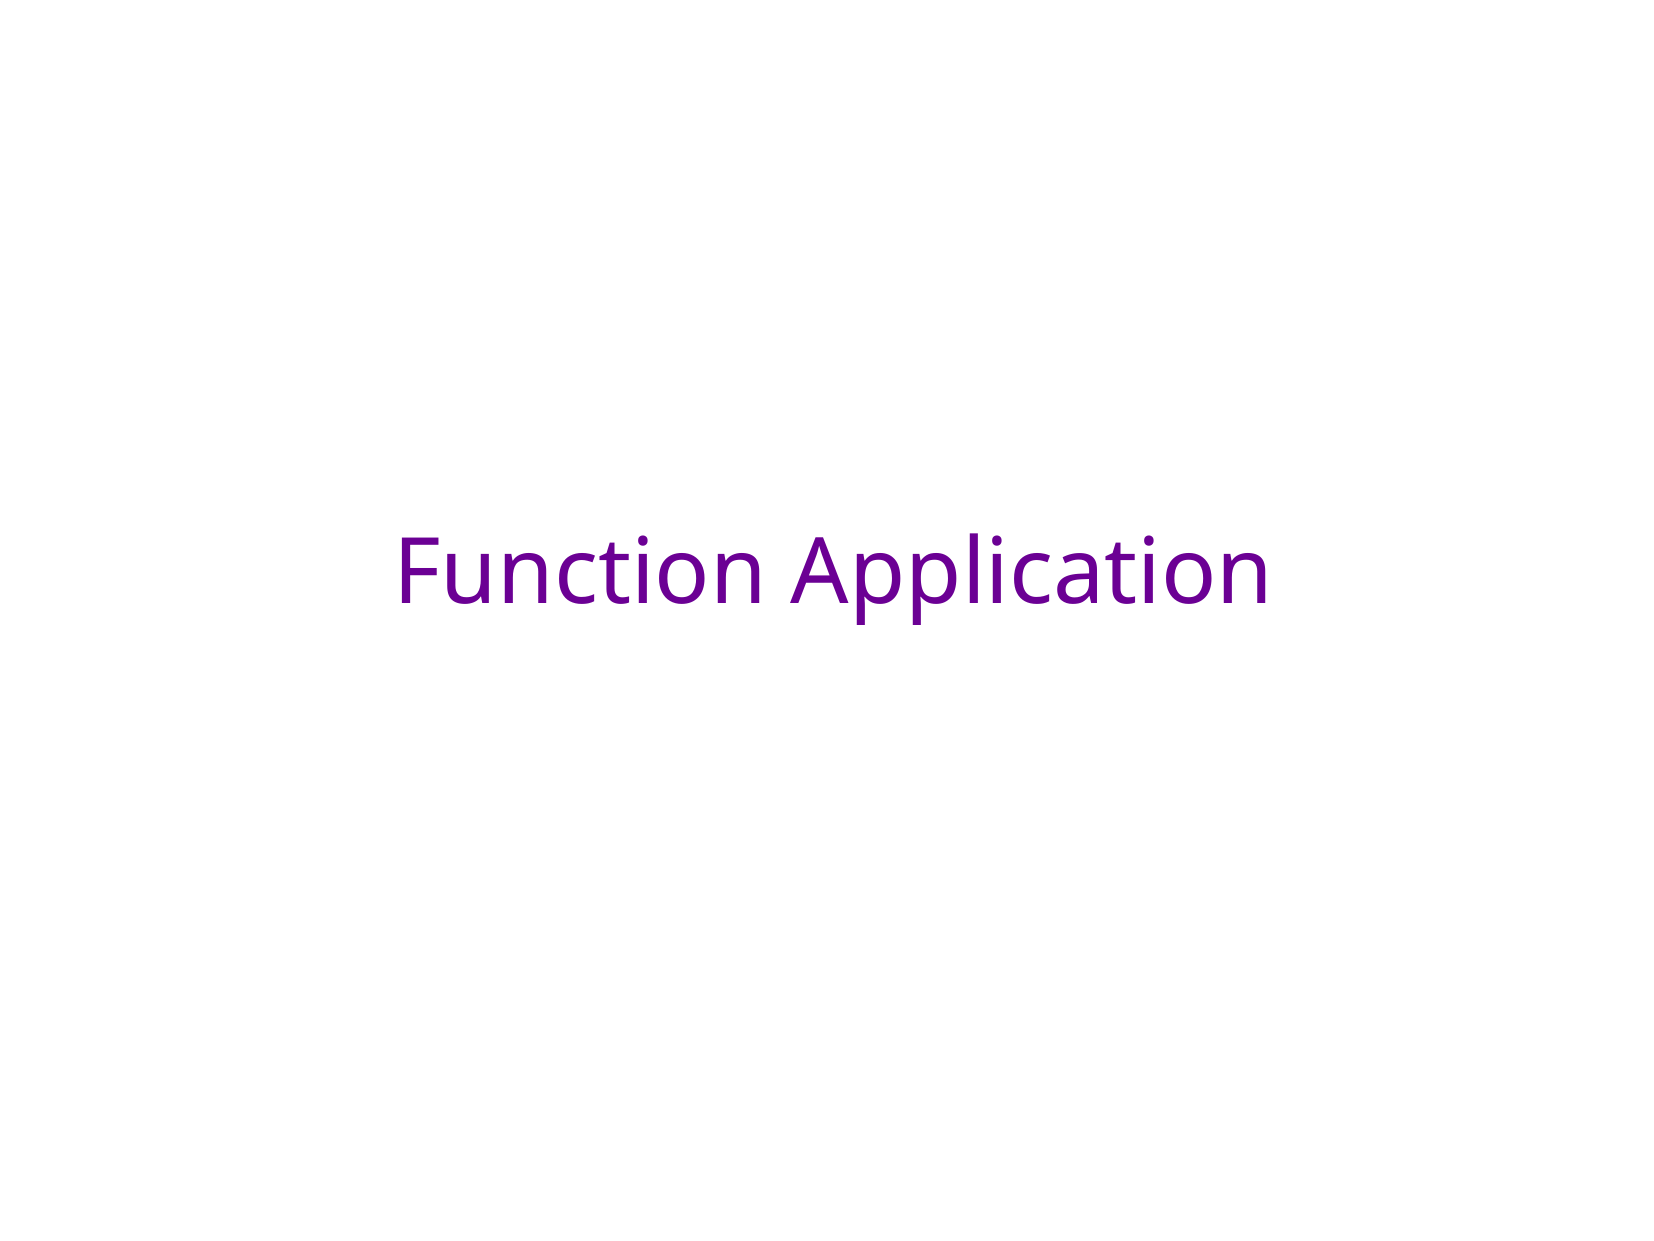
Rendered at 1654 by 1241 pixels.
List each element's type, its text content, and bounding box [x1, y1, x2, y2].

title Function Application [90, 465, 1579, 673]
